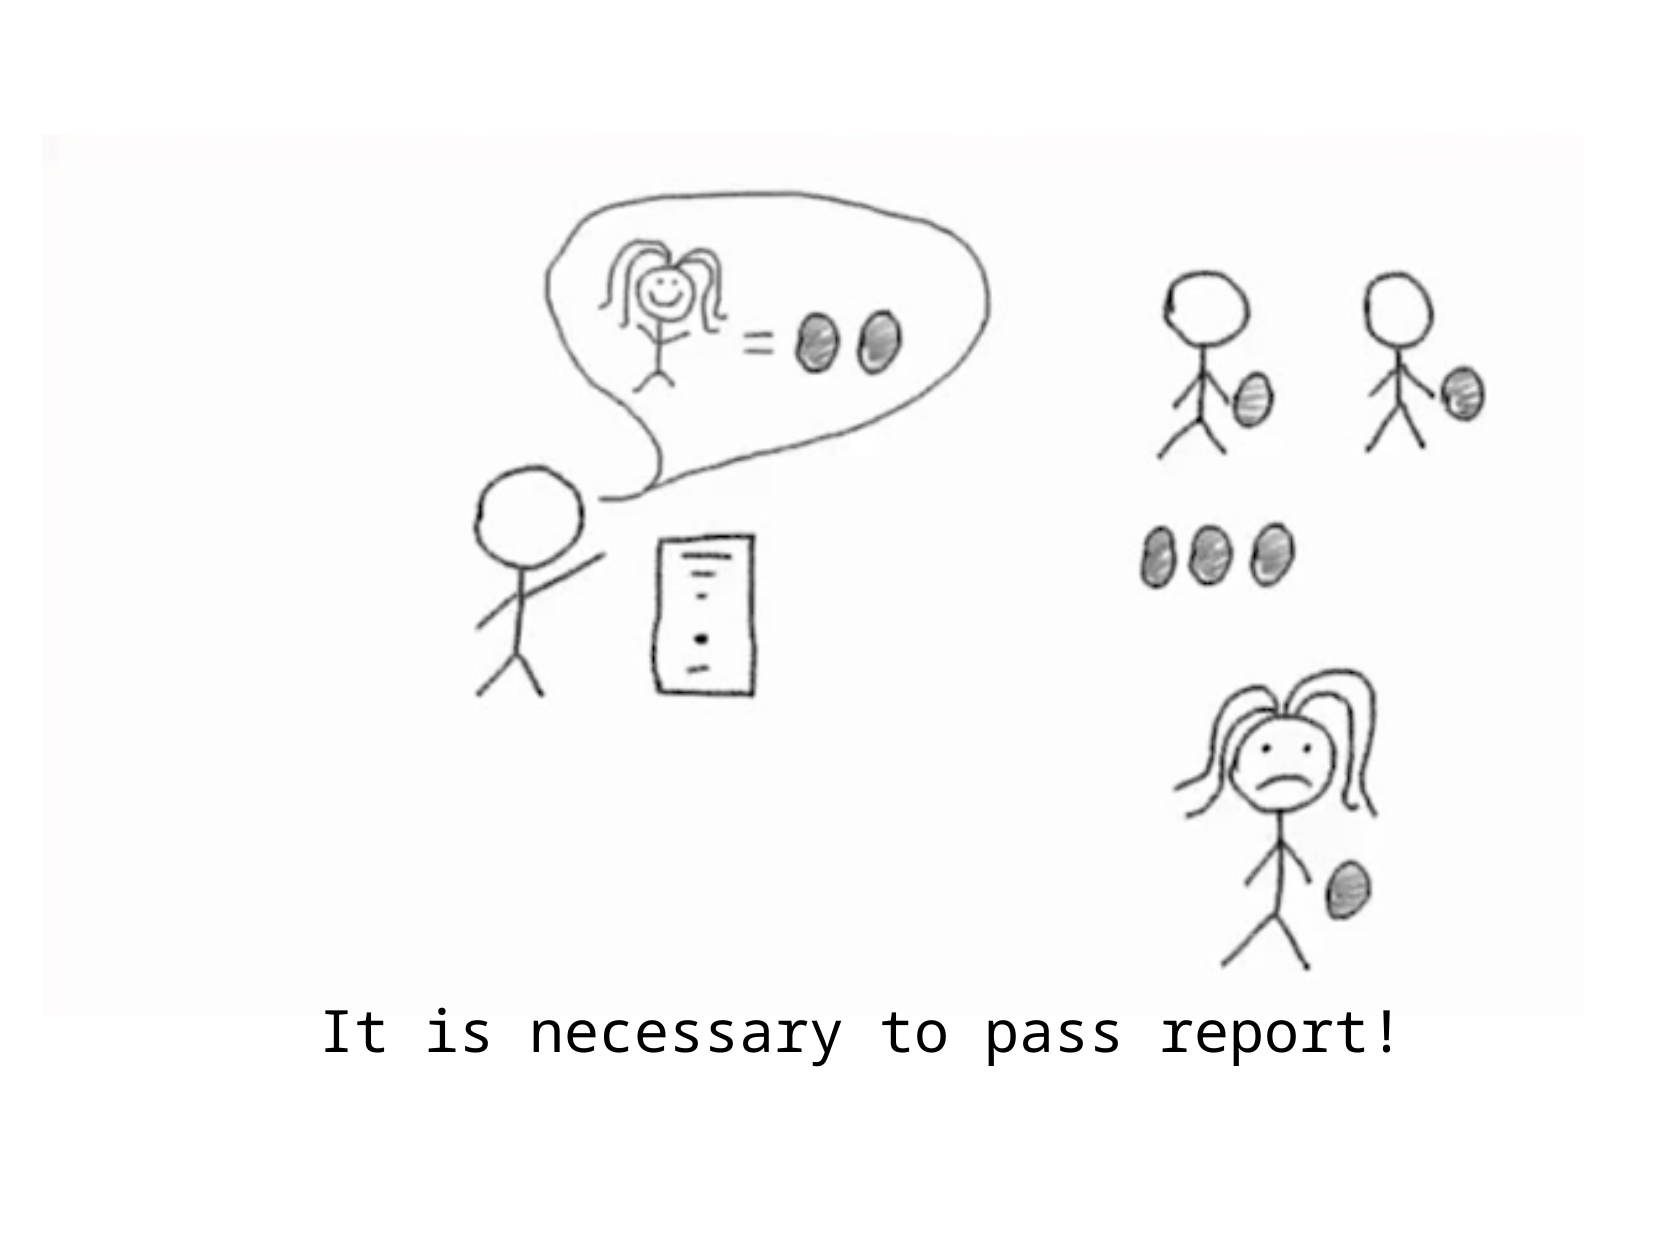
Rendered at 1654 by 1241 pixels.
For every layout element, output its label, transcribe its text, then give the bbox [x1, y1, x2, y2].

title It is necessary to pass report! [118, 926, 1607, 1134]
picture [42, 135, 1583, 1016]
